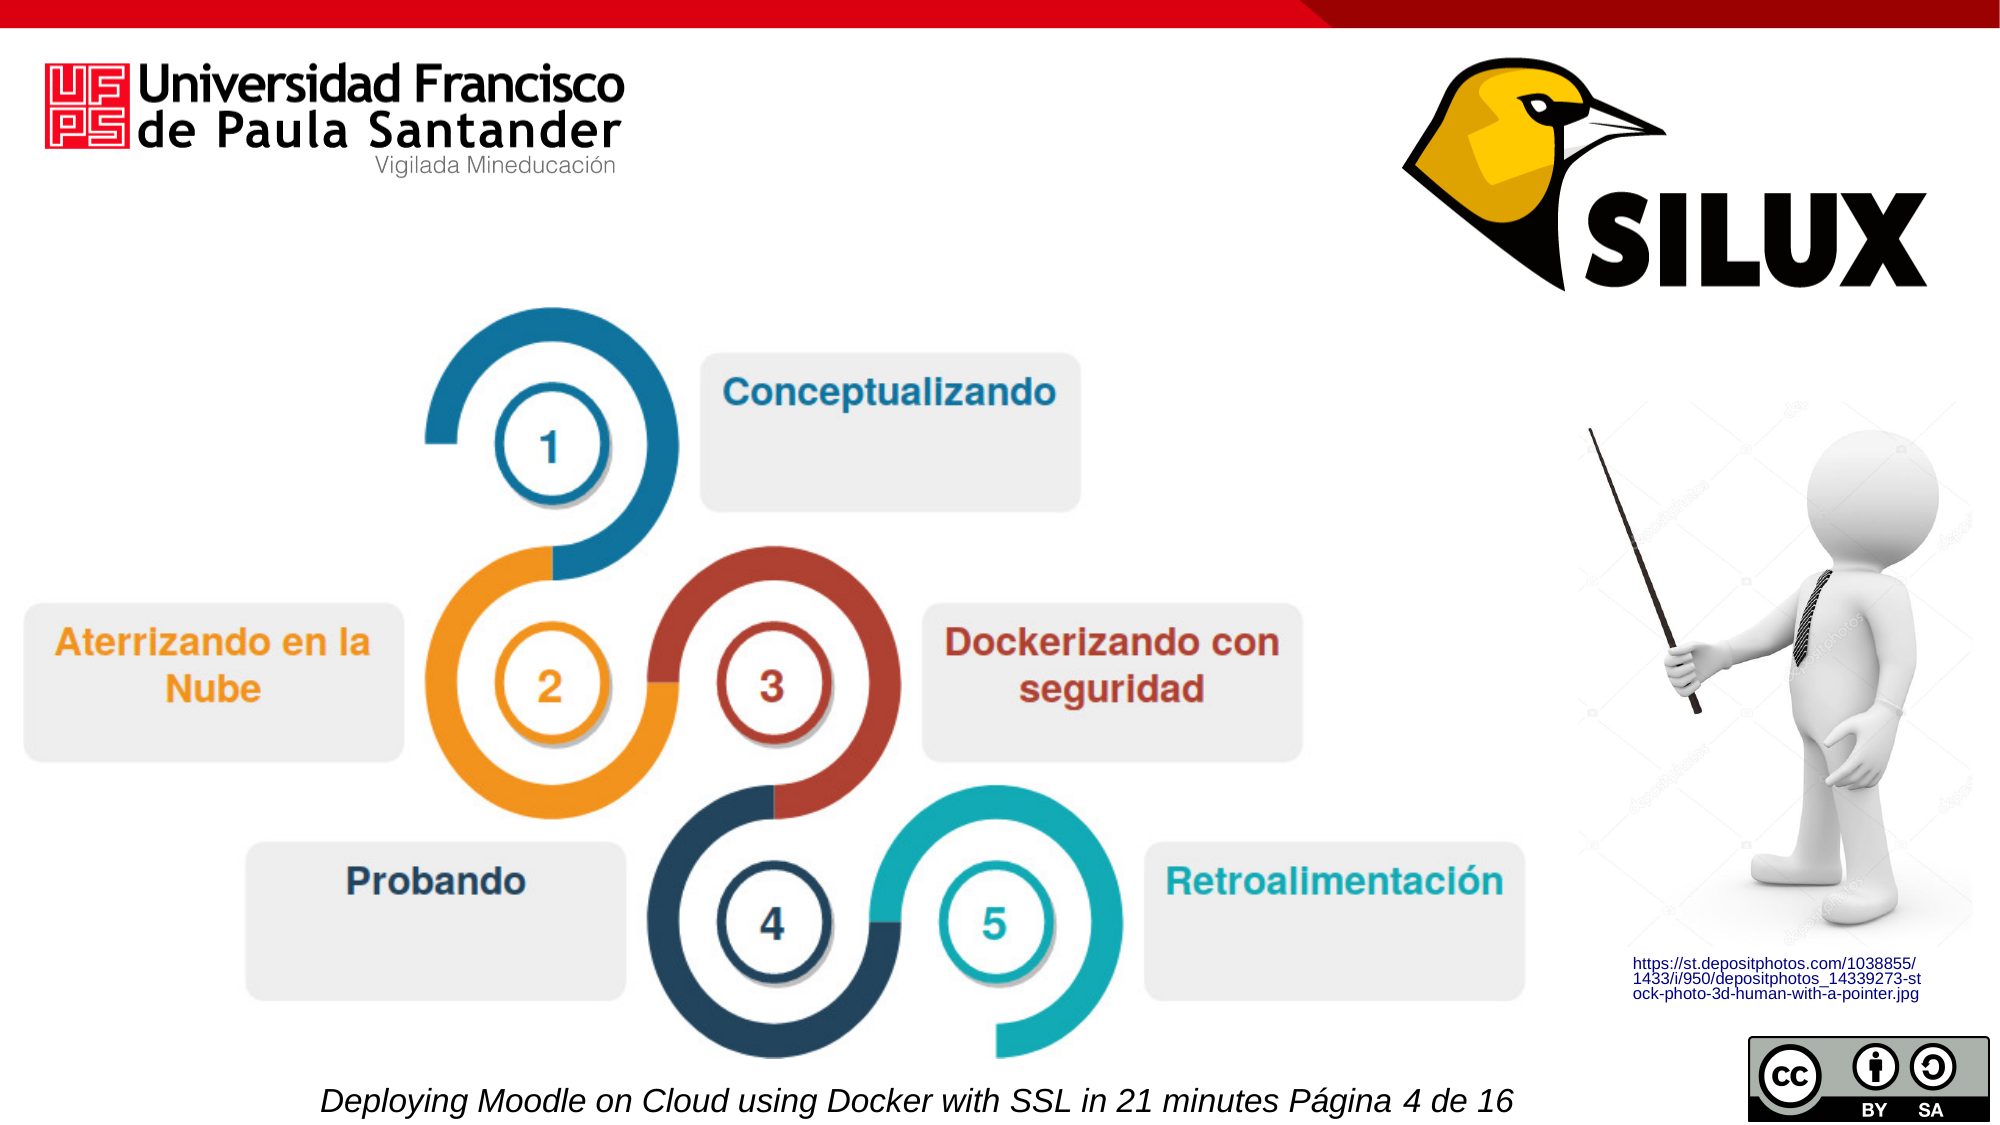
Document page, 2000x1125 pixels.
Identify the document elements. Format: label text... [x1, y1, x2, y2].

text_box Deploying Moodle on Cloud using Docker with SSL in 21 minutes Página <número> de 16 [305, 1074, 1695, 1125]
text_box https://st.depositphotos.com/1038855/1433/i/950/depositphotos_14339273-stock-photo-3d-human-with-a-pointer.jpg [1618, 946, 1938, 1000]
picture [0, 0, 2000, 1125]
